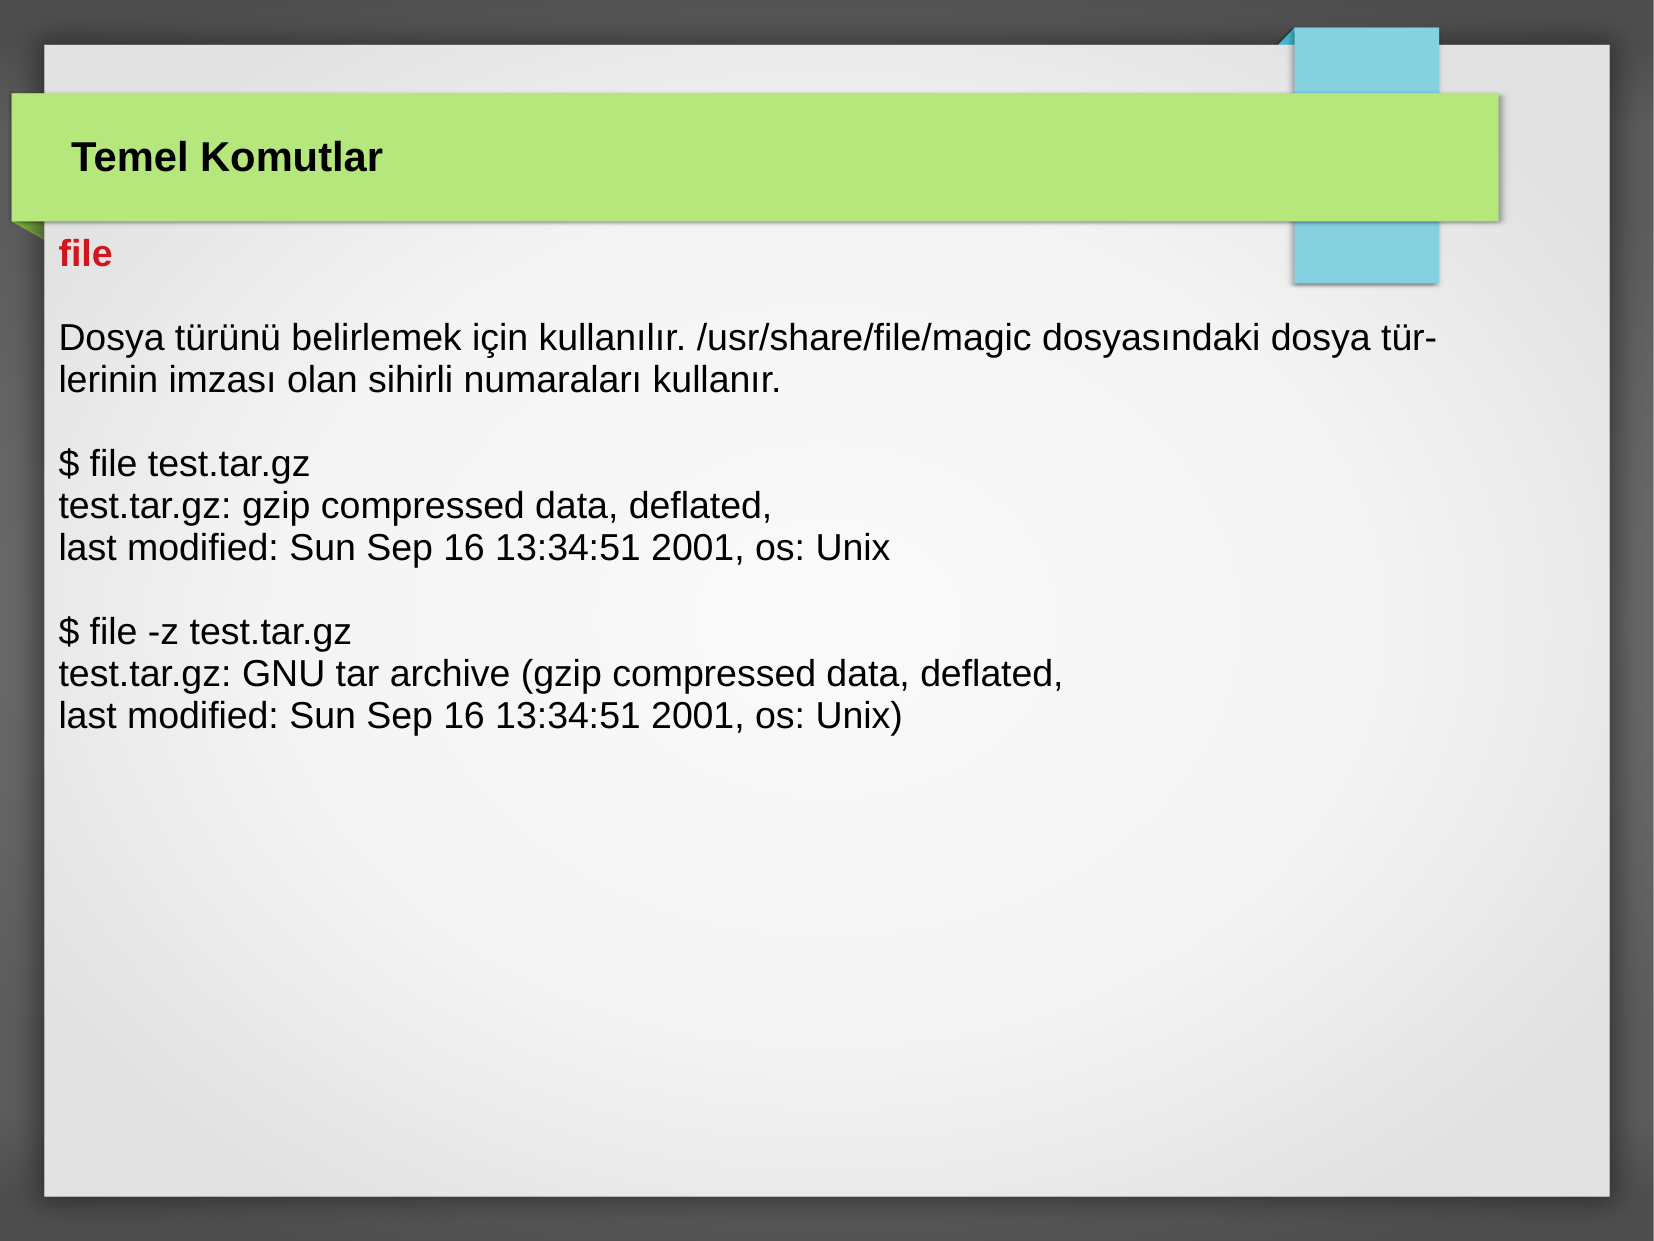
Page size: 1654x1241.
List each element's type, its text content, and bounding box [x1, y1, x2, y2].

picture [0, 0, 1654, 1241]
text_box Temel Komutlar [56, 126, 426, 207]
text_box file Dosya türünü belirlemek için kullanılır. /usr/share/file/magic dosyasındaki dosya tür- lerinin imzası olan sihirli numaraları kullanır. $ file test.tar.gz test.tar.gz: gzip compressed data, deflated, last modified: Sun Sep 16 13:34:51 2001, os: Unix $ file -z test.tar.gz test.tar.gz: GNU tar archive (gzip compressed data, deflated, last modified: Sun Sep 16 13:34:51 2001, os: Unix) [43, 225, 1453, 745]
